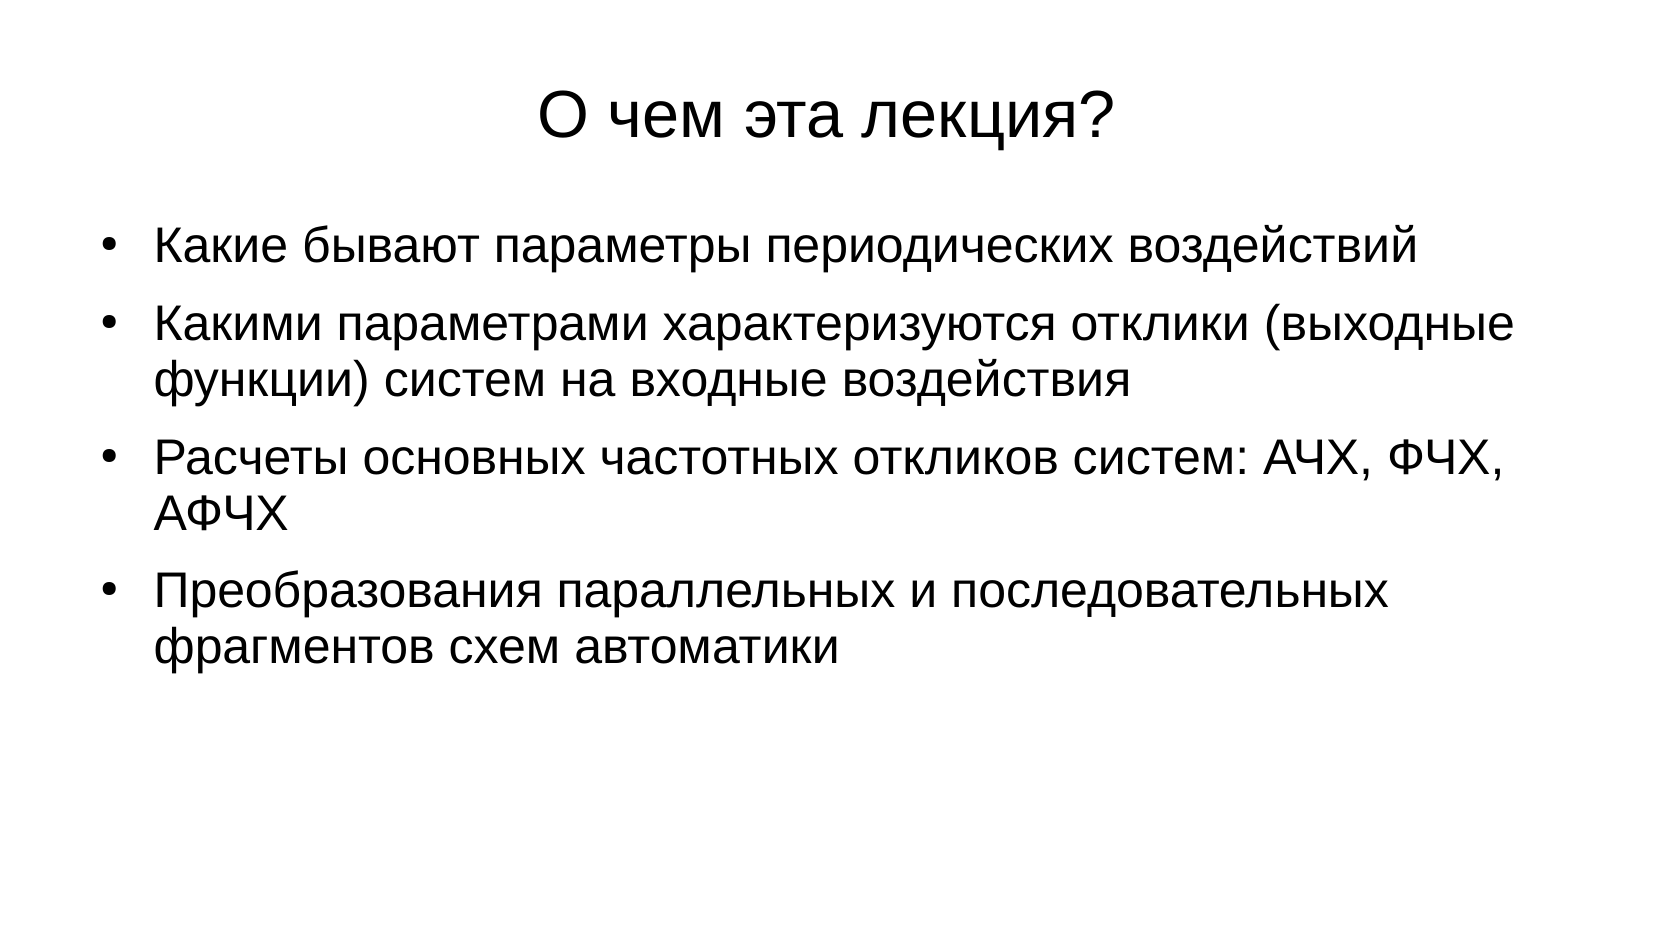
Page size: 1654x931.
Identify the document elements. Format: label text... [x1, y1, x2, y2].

list Какие бывают параметры периодических воздействий Какими параметрами характеризуются отклики (выходные функции) систем на входные воздействия Расчеты основных частотных откликов систем: АЧХ, ФЧХ, АФЧХ Преобразования параллельных и последовательных фрагментов схем автоматики [82, 217, 1571, 758]
title О чем эта лекция? [82, 37, 1571, 193]
